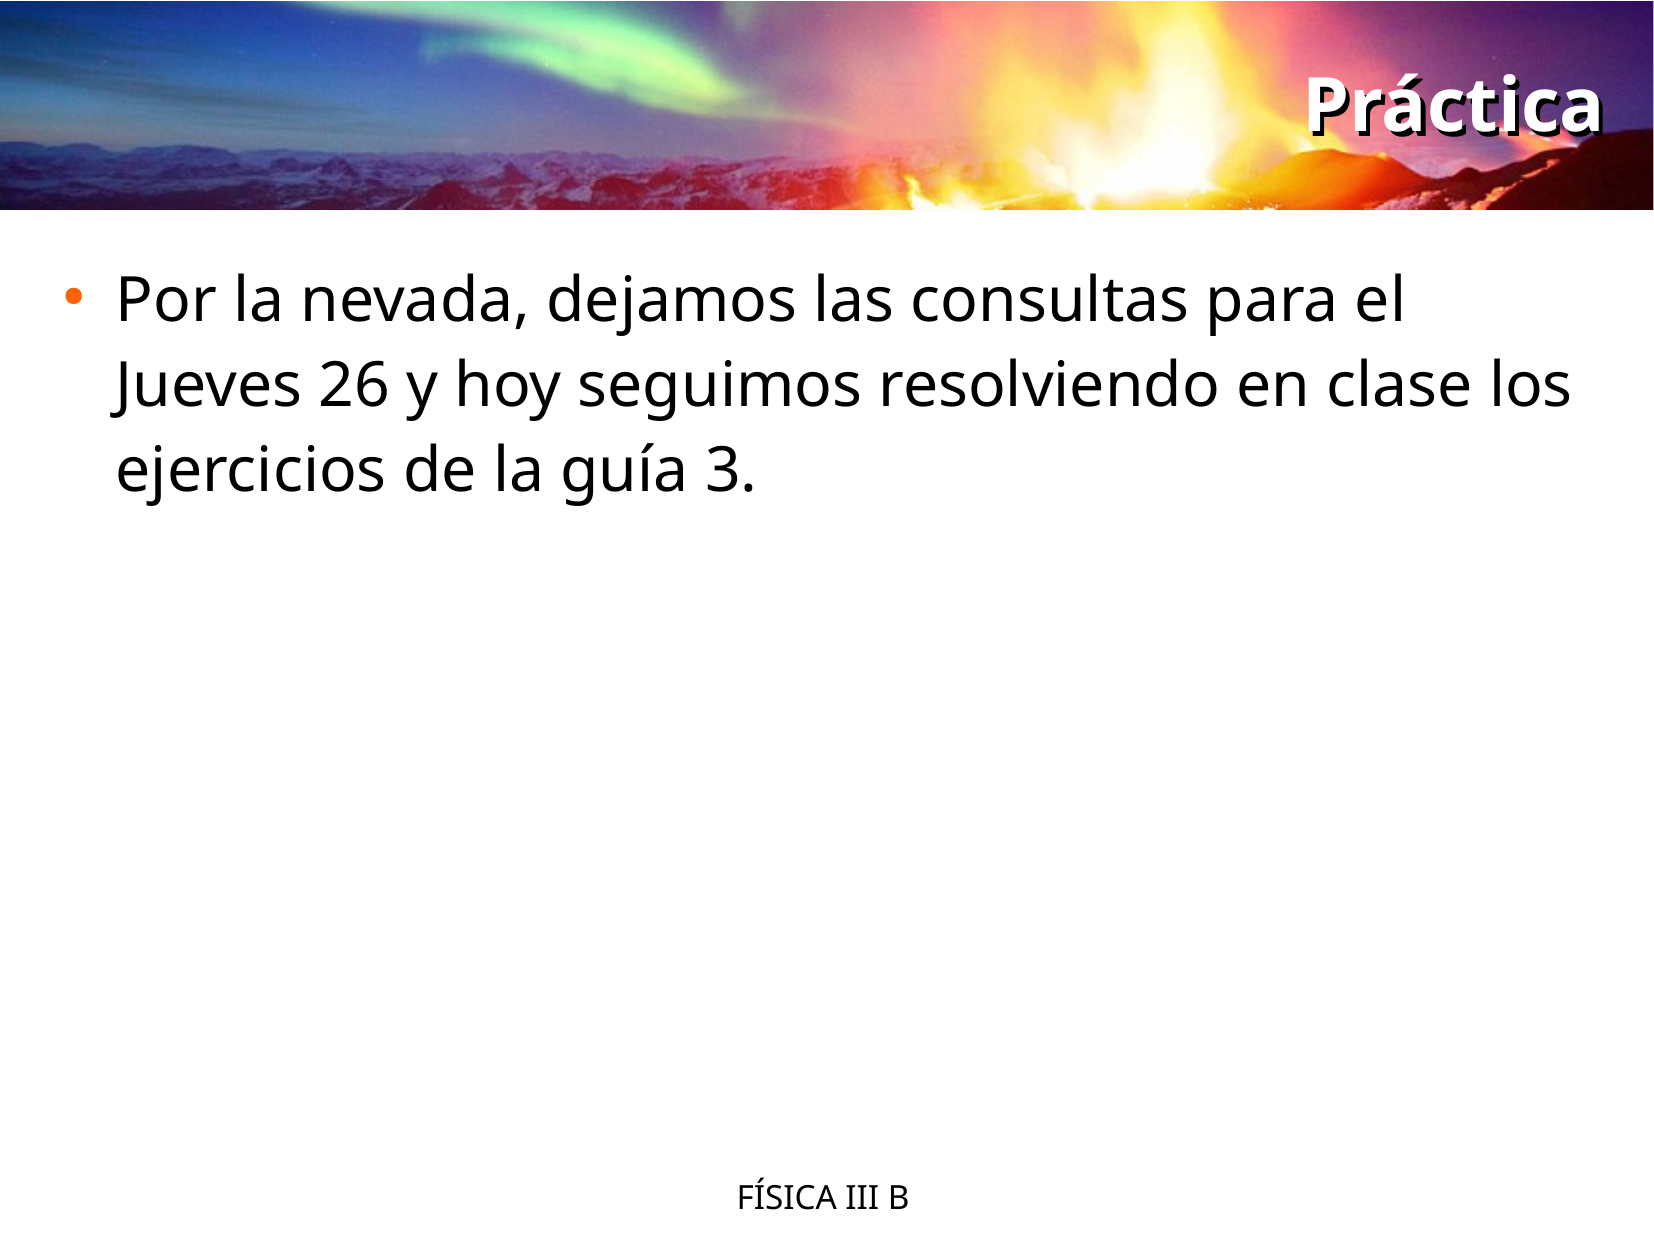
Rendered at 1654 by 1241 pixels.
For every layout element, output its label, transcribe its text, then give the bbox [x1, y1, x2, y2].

title Práctica [45, 15, 1606, 191]
picture [0, 1, 1654, 210]
list Por la nevada, dejamos las consultas para el Jueves 26 y hoy seguimos resolviendo en clase los ejercicios de la guía 3. [45, 255, 1606, 1156]
